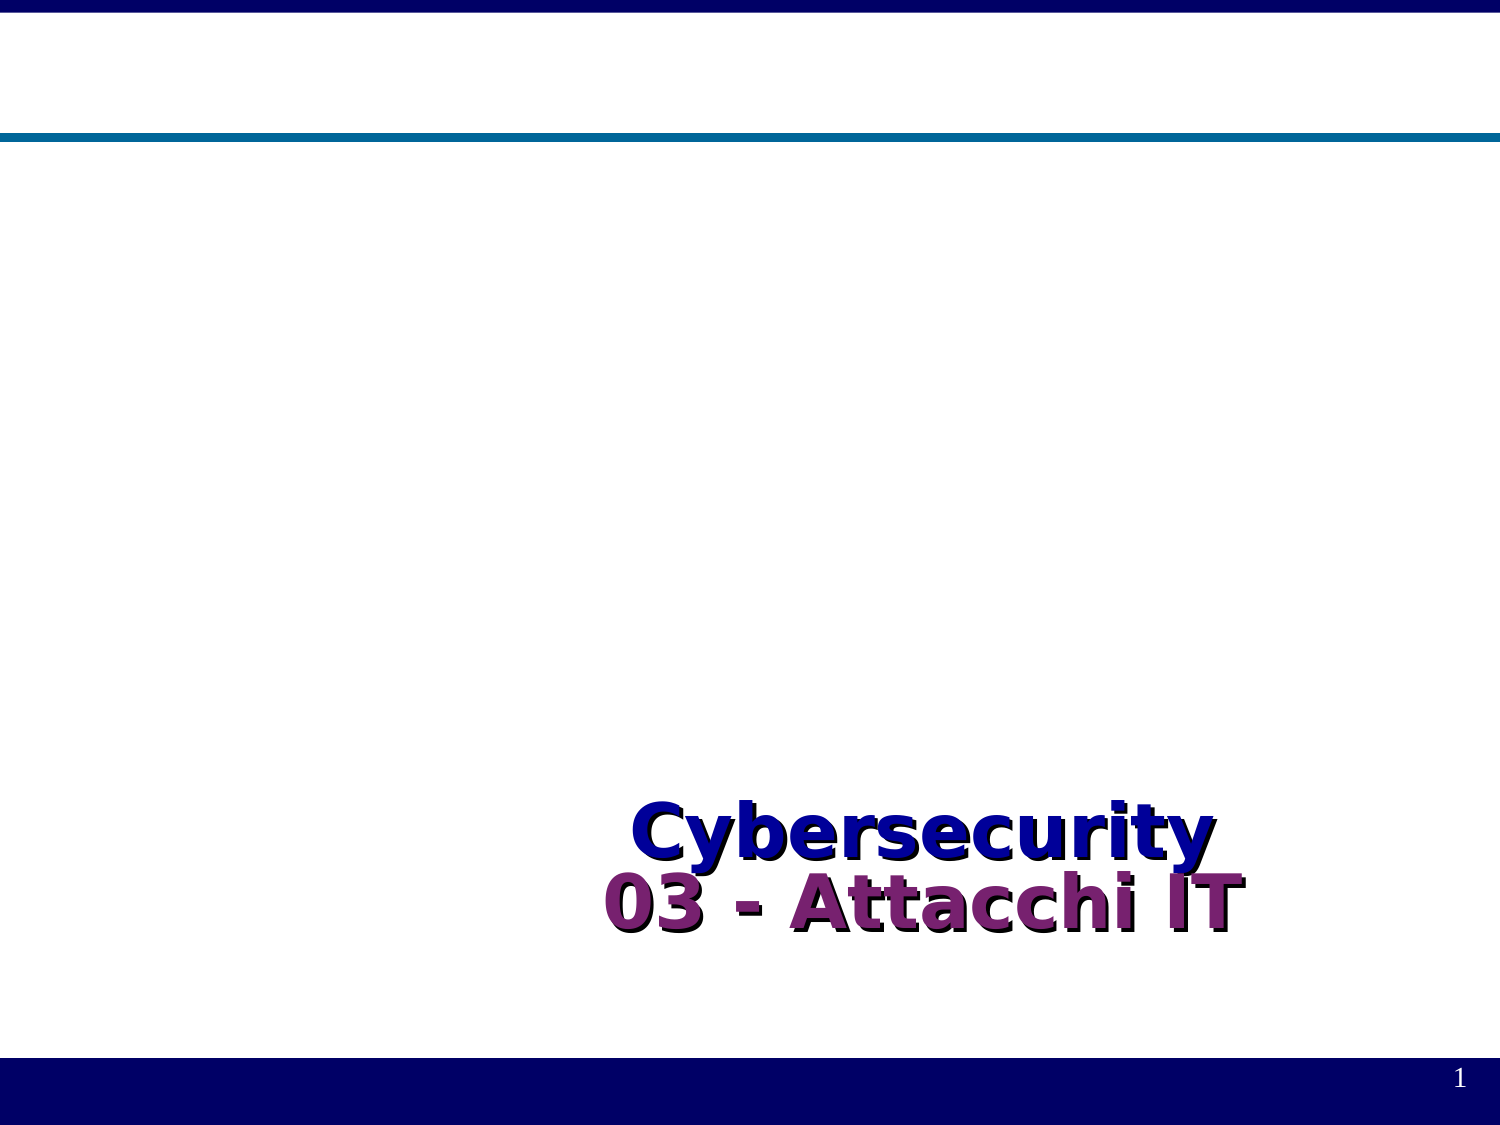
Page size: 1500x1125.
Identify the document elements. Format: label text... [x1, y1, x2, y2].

text_box Cybersecurity 03 - Attacchi IT [360, 792, 1486, 1070]
